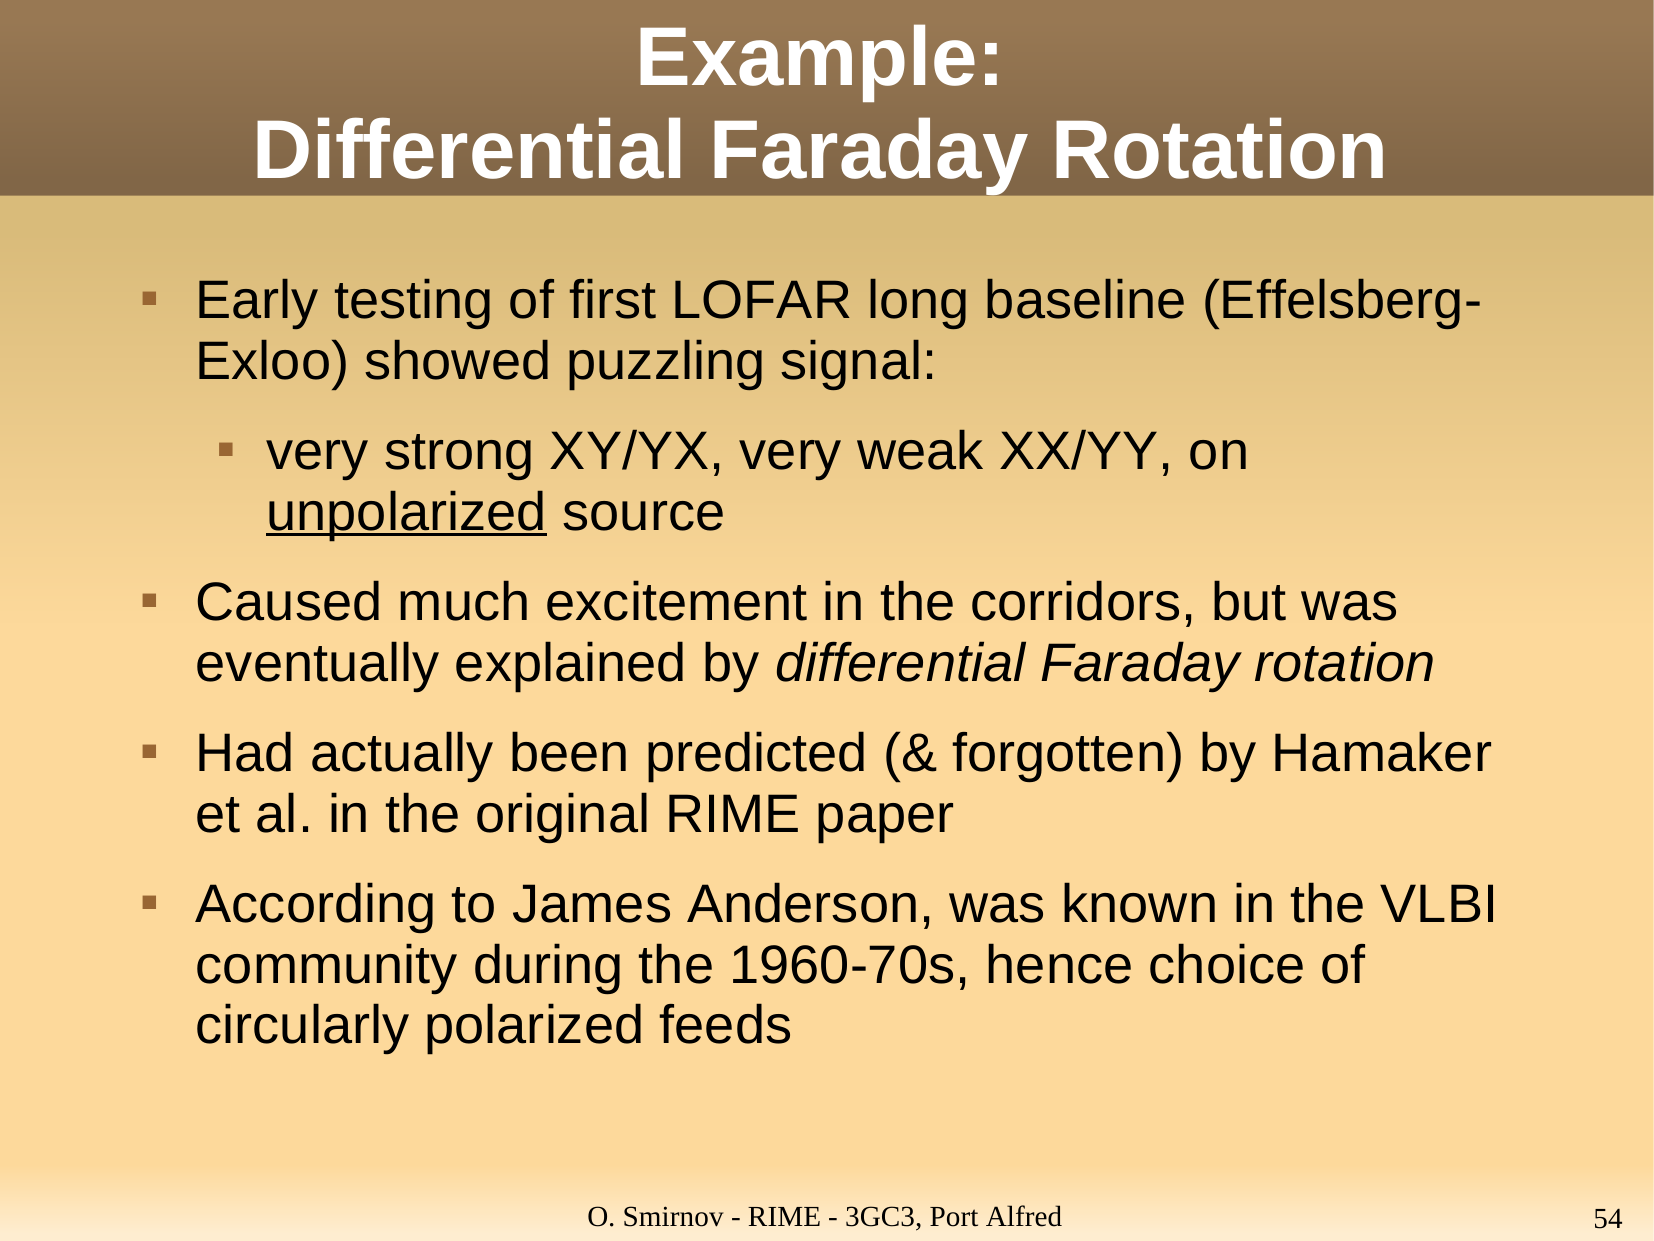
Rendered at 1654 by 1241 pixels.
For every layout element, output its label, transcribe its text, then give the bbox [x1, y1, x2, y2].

picture [0, 0, 1654, 1241]
list Early testing of first LOFAR long baseline (Effelsberg-Exloo) showed puzzling signal: very strong XY/YX, very weak XX/YY, on unpolarized source Caused much excitement in the corridors, but was eventually explained by differential Faraday rotation Had actually been predicted (& forgotten) by Hamaker et al. in the original RIME paper According to James Anderson, was known in the VLBI community during the 1960-70s, hence choice of circularly polarized feeds [124, 269, 1537, 1128]
title Example: Differential Faraday Rotation [76, 0, 1565, 208]
